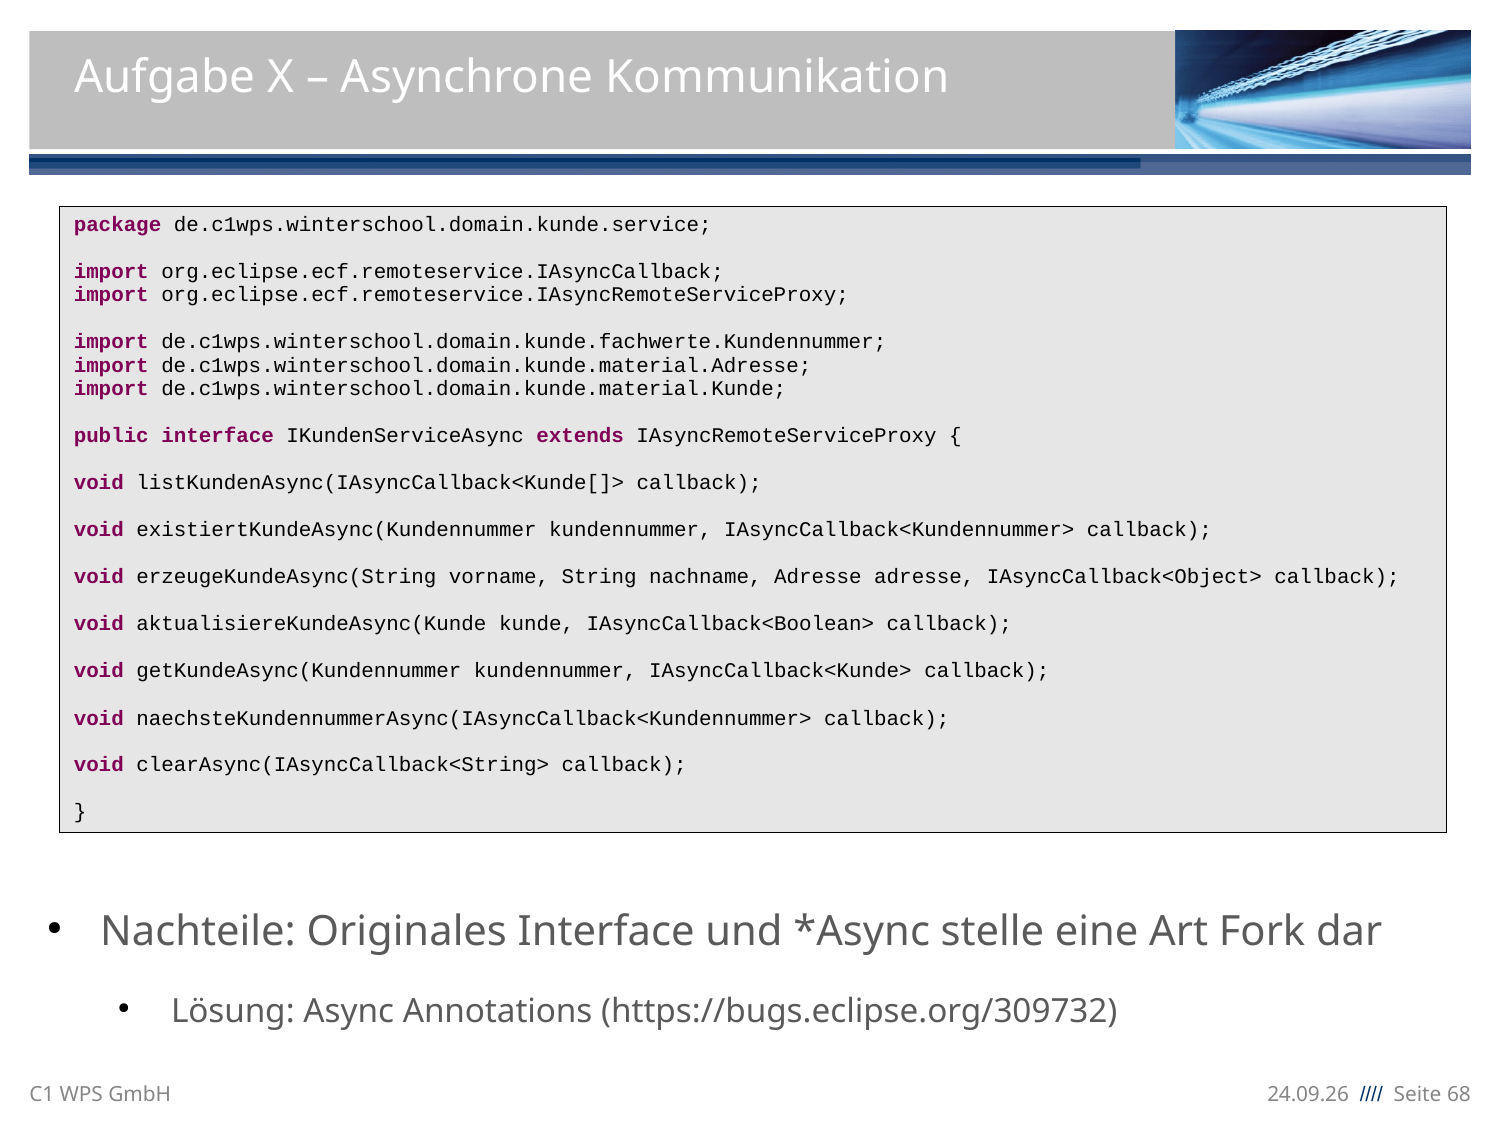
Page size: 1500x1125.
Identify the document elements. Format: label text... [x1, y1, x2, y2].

title Aufgabe X – Asynchrone Kommunikation [29, 31, 1176, 150]
picture [29, 154, 1471, 175]
list Nachteile: Originales Interface und *Async stelle eine Art Fork dar Lösung: Async Annotations (https://bugs.eclipse.org/309732) [29, 208, 1471, 1044]
picture [1175, 30, 1471, 149]
